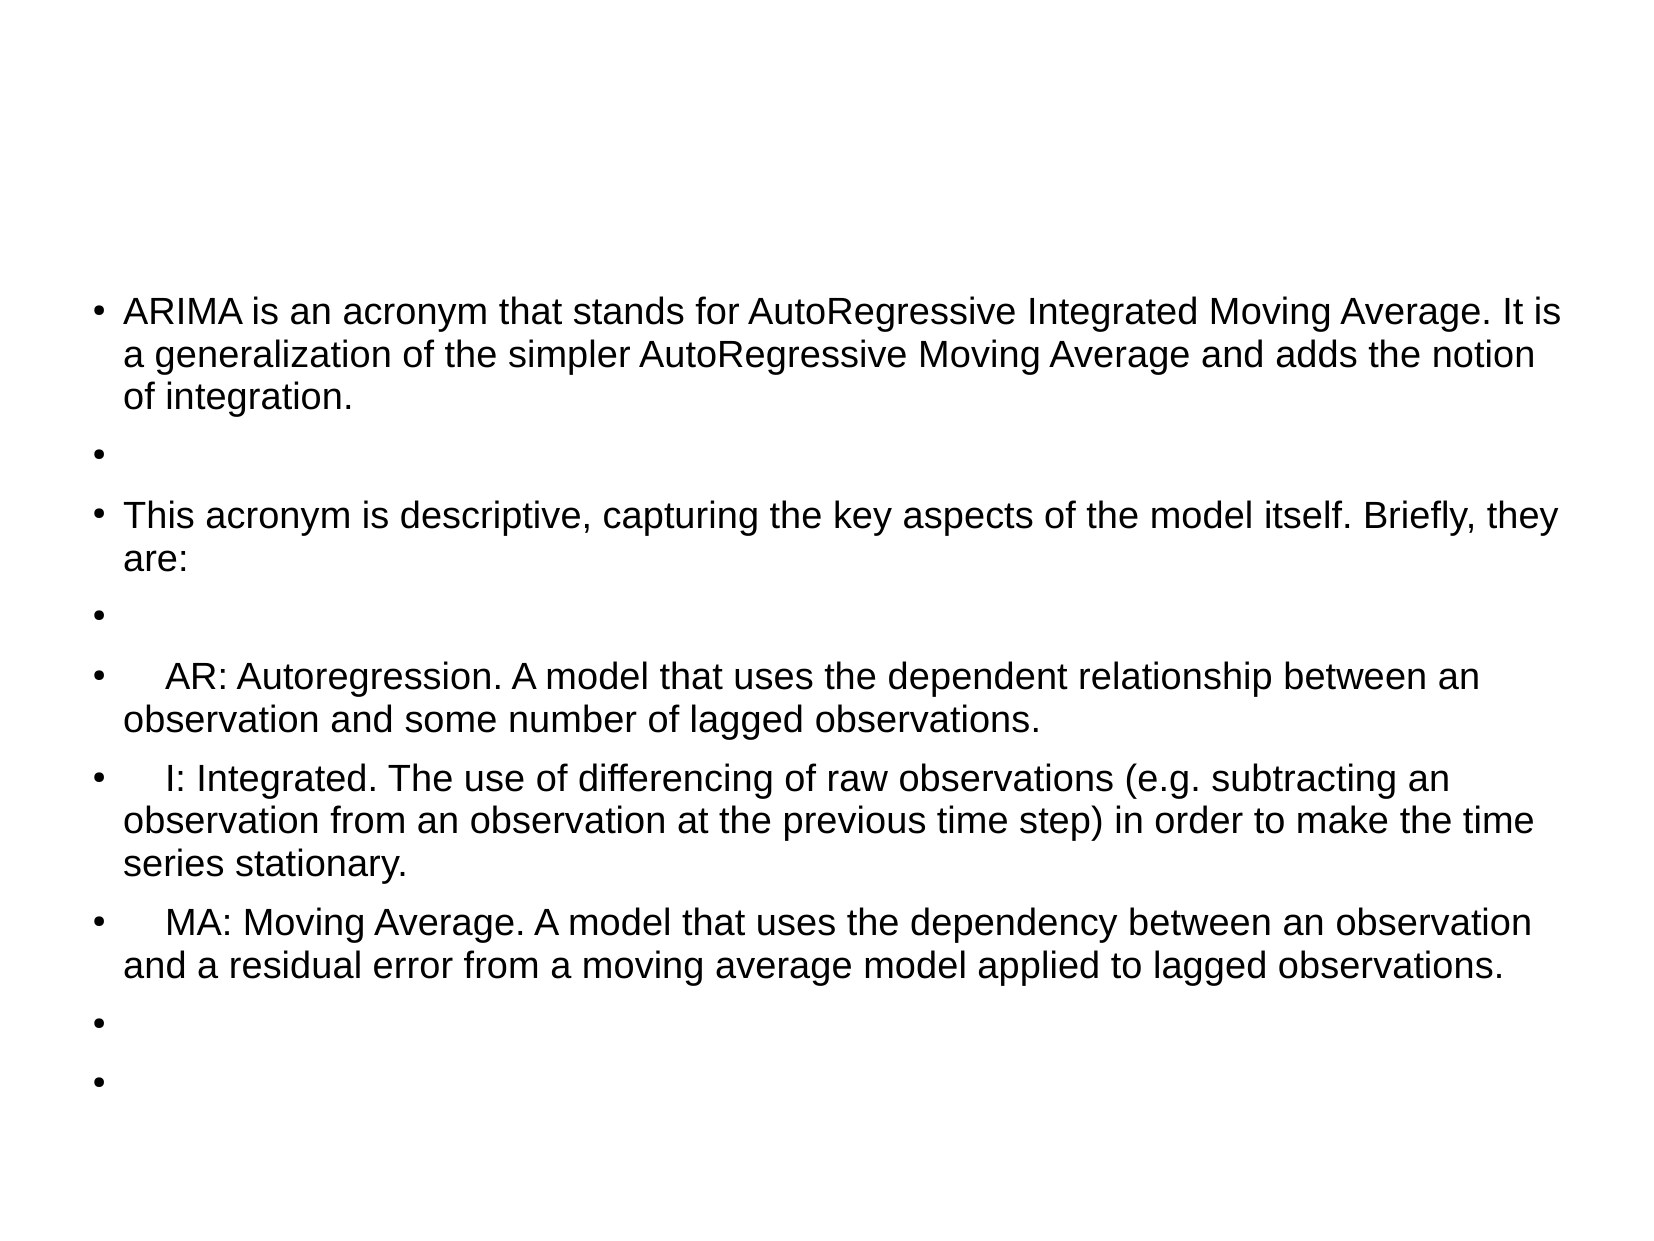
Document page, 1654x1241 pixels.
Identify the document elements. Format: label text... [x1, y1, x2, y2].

list ARIMA is an acronym that stands for AutoRegressive Integrated Moving Average. It is a generalization of the simpler AutoRegressive Moving Average and adds the notion of integration. This acronym is descriptive, capturing the key aspects of the model itself. Briefly, they are: AR: Autoregression. A model that uses the dependent relationship between an observation and some number of lagged observations. I: Integrated. The use of differencing of raw observations (e.g. subtracting an observation from an observation at the previous time step) in order to make the time series stationary. MA: Moving Average. A model that uses the dependency between an observation and a residual error from a moving average model applied to lagged observations. [82, 290, 1571, 1010]
